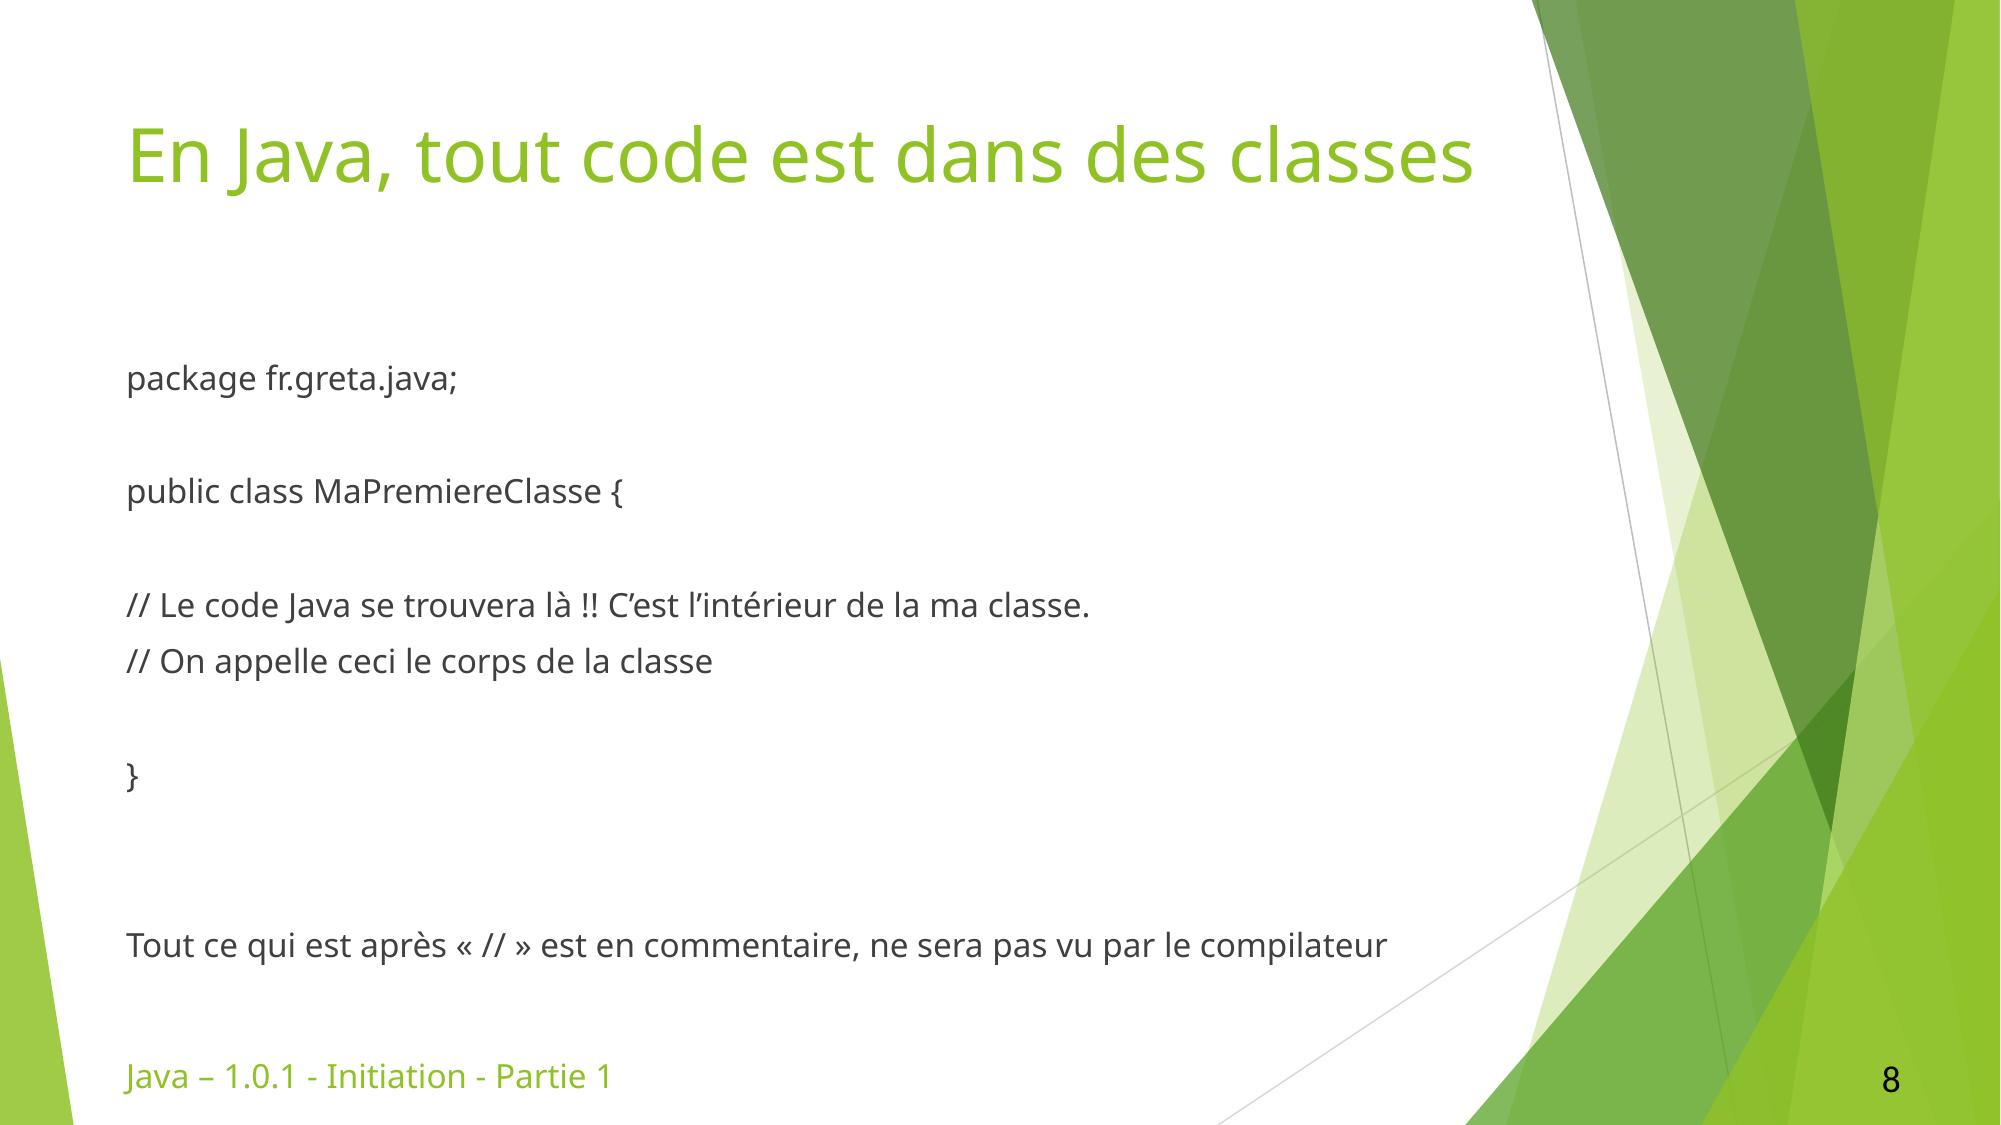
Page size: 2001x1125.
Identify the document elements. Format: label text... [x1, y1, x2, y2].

list package fr.greta.java; public class MaPremiereClasse { // Le code Java se trouvera là !! C’est l’intérieur de la ma classe. // On appelle ceci le corps de la classe } Tout ce qui est après « // » est en commentaire, ne sera pas vu par le compilateur [111, 354, 1522, 992]
text_box [1866, 1047, 1979, 1108]
title En Java, tout code est dans des classes [111, 99, 1522, 317]
text_box Java – 1.0.1 - Initiation - Partie 1 [111, 1047, 1094, 1109]
